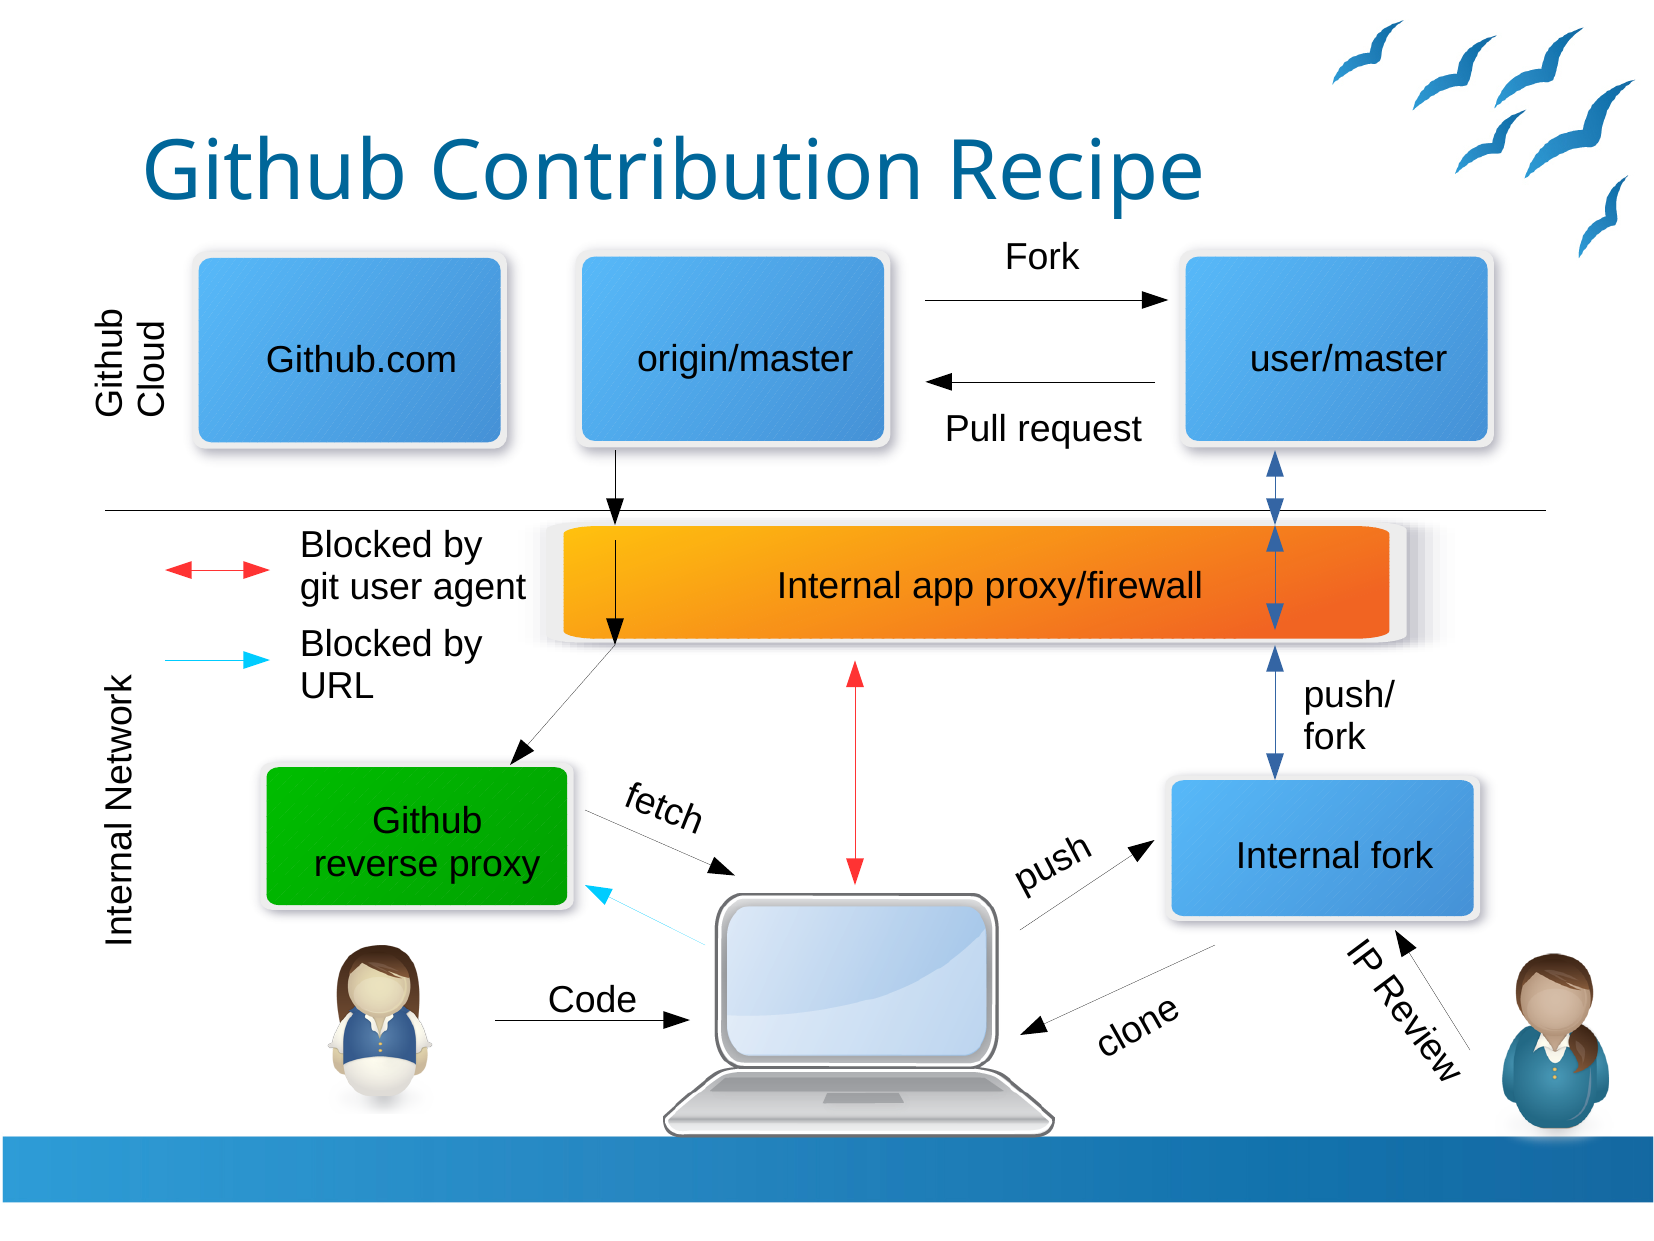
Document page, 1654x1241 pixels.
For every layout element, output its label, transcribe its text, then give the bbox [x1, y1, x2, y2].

text_box push [990, 811, 1116, 916]
text_box Internal Network [90, 660, 147, 963]
text_box clone [1071, 972, 1203, 1081]
title Github Contribution Recipe [141, 60, 1501, 275]
text_box Github Cloud [80, 293, 180, 434]
text_box fetch [603, 761, 728, 856]
text_box Fork [990, 228, 1095, 286]
text_box push/ fork [1288, 666, 1411, 766]
text_box IP Review [1290, 915, 1490, 1136]
text_box Pull request [930, 400, 1158, 457]
picture [0, 0, 1654, 1241]
text_box Blocked by URL [285, 615, 498, 714]
text_box Blocked by git user agent [285, 516, 542, 616]
